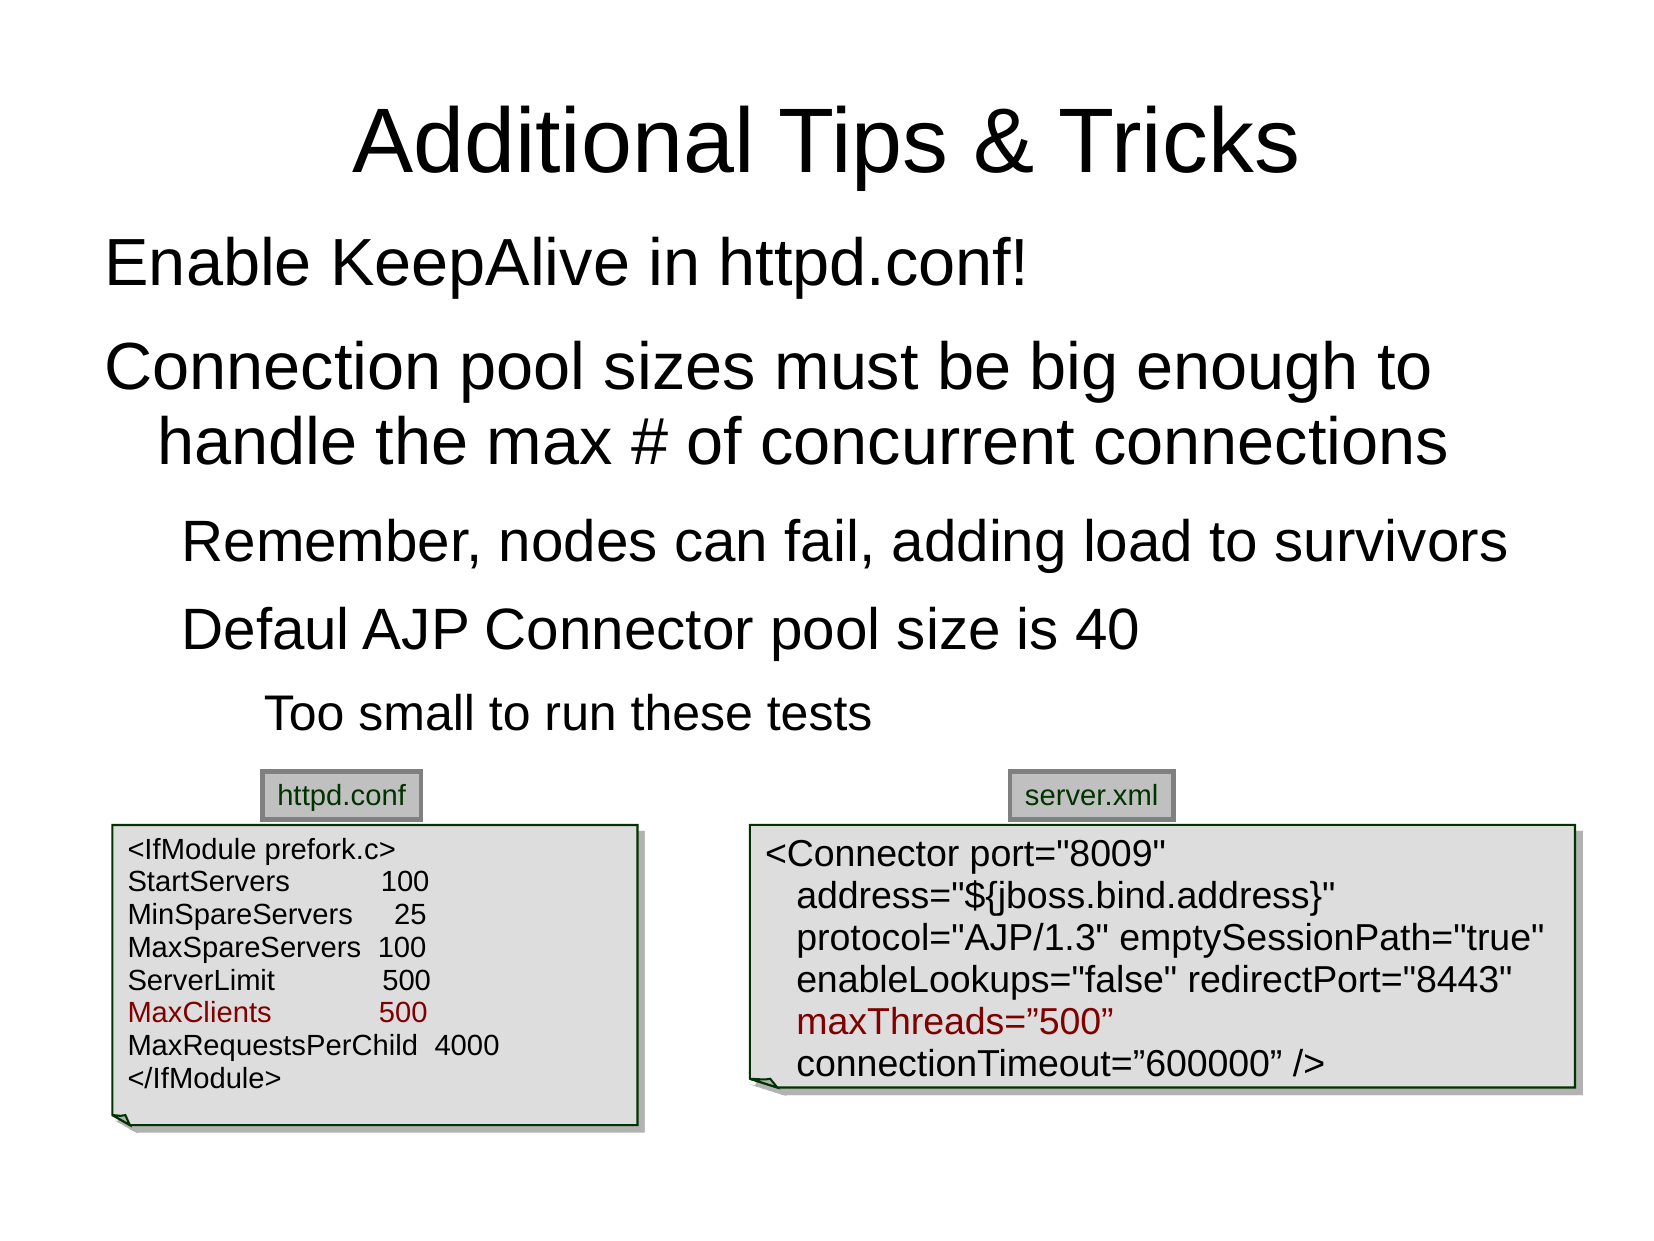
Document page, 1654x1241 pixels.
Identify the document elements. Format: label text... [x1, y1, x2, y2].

text_box <Connector port="8009" address="${jboss.bind.address}" protocol="AJP/1.3" emptySessionPath="true" enableLookups="false" redirectPort="8443" maxThreads=”500” connectionTimeout=”600000” /> [749, 824, 1576, 1088]
text_box httpd.conf [262, 771, 422, 820]
title Additional Tips & Tricks [82, 56, 1571, 226]
text_box <IfModule prefork.c> StartServers 100 MinSpareServers 25 MaxSpareServers 100 ServerLimit 500 MaxClients 500 MaxRequestsPerChild 4000 </IfModule> [112, 825, 638, 1126]
text_box server.xml [1010, 771, 1174, 820]
list Enable KeepAlive in httpd.conf! Connection pool sizes must be big enough to handle the max # of concurrent connections Remember, nodes can fail, adding load to survivors Defaul AJP Connector pool size is 40 Too small to run these tests [86, 225, 1576, 1088]
